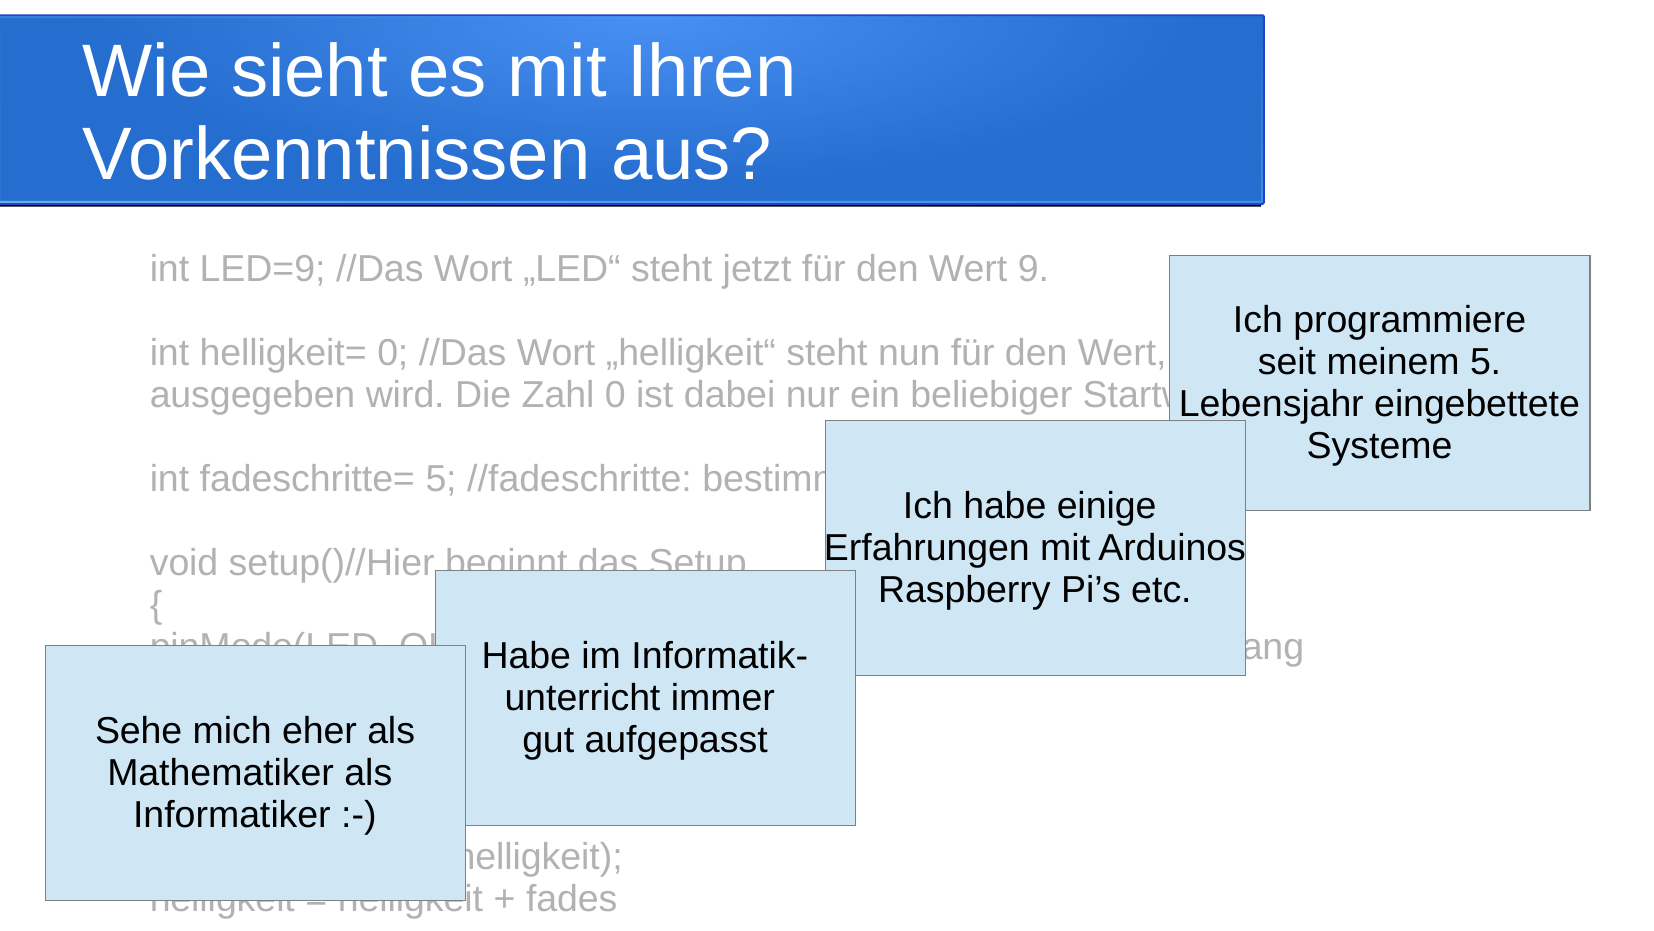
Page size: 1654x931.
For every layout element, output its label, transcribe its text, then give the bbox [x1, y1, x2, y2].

text_box Ich habe einige Erfahrungen mit Arduinos Raspberry Pi’s etc. [825, 420, 1246, 676]
text_box Habe im Informatik- unterricht immer gut aufgepasst [435, 570, 856, 826]
text_box Sehe mich eher als Mathematiker als Informatiker :-) [45, 645, 466, 901]
title Wie sieht es mit Ihren Vorkenntnissen aus? [82, 29, 1235, 196]
text_box int LED=9; //Das Wort „LED“ steht jetzt für den Wert 9. int helligkeit= 0; //Das Wort „helligkeit“ steht nun für den Wert, der bei der PWM ausgegeben wird. Die Zahl 0 ist dabei nur ein beliebiger Startwert. int fadeschritte= 5; //fadeschritte: bestimmt die Geschwindigkeit des „fadens“. void setup()//Hier beginnt das Setup. { pinMode(LED, OUTPUT);//Der Pin mit der LED (Pin9) ist ein Ausgang } void loop() { analogWrite(LED, helligkeit); helligkeit = helligkeit + fades [135, 240, 1605, 931]
text_box Ich programmiere seit meinem 5. Lebensjahr eingebettete Systeme [1169, 255, 1590, 511]
